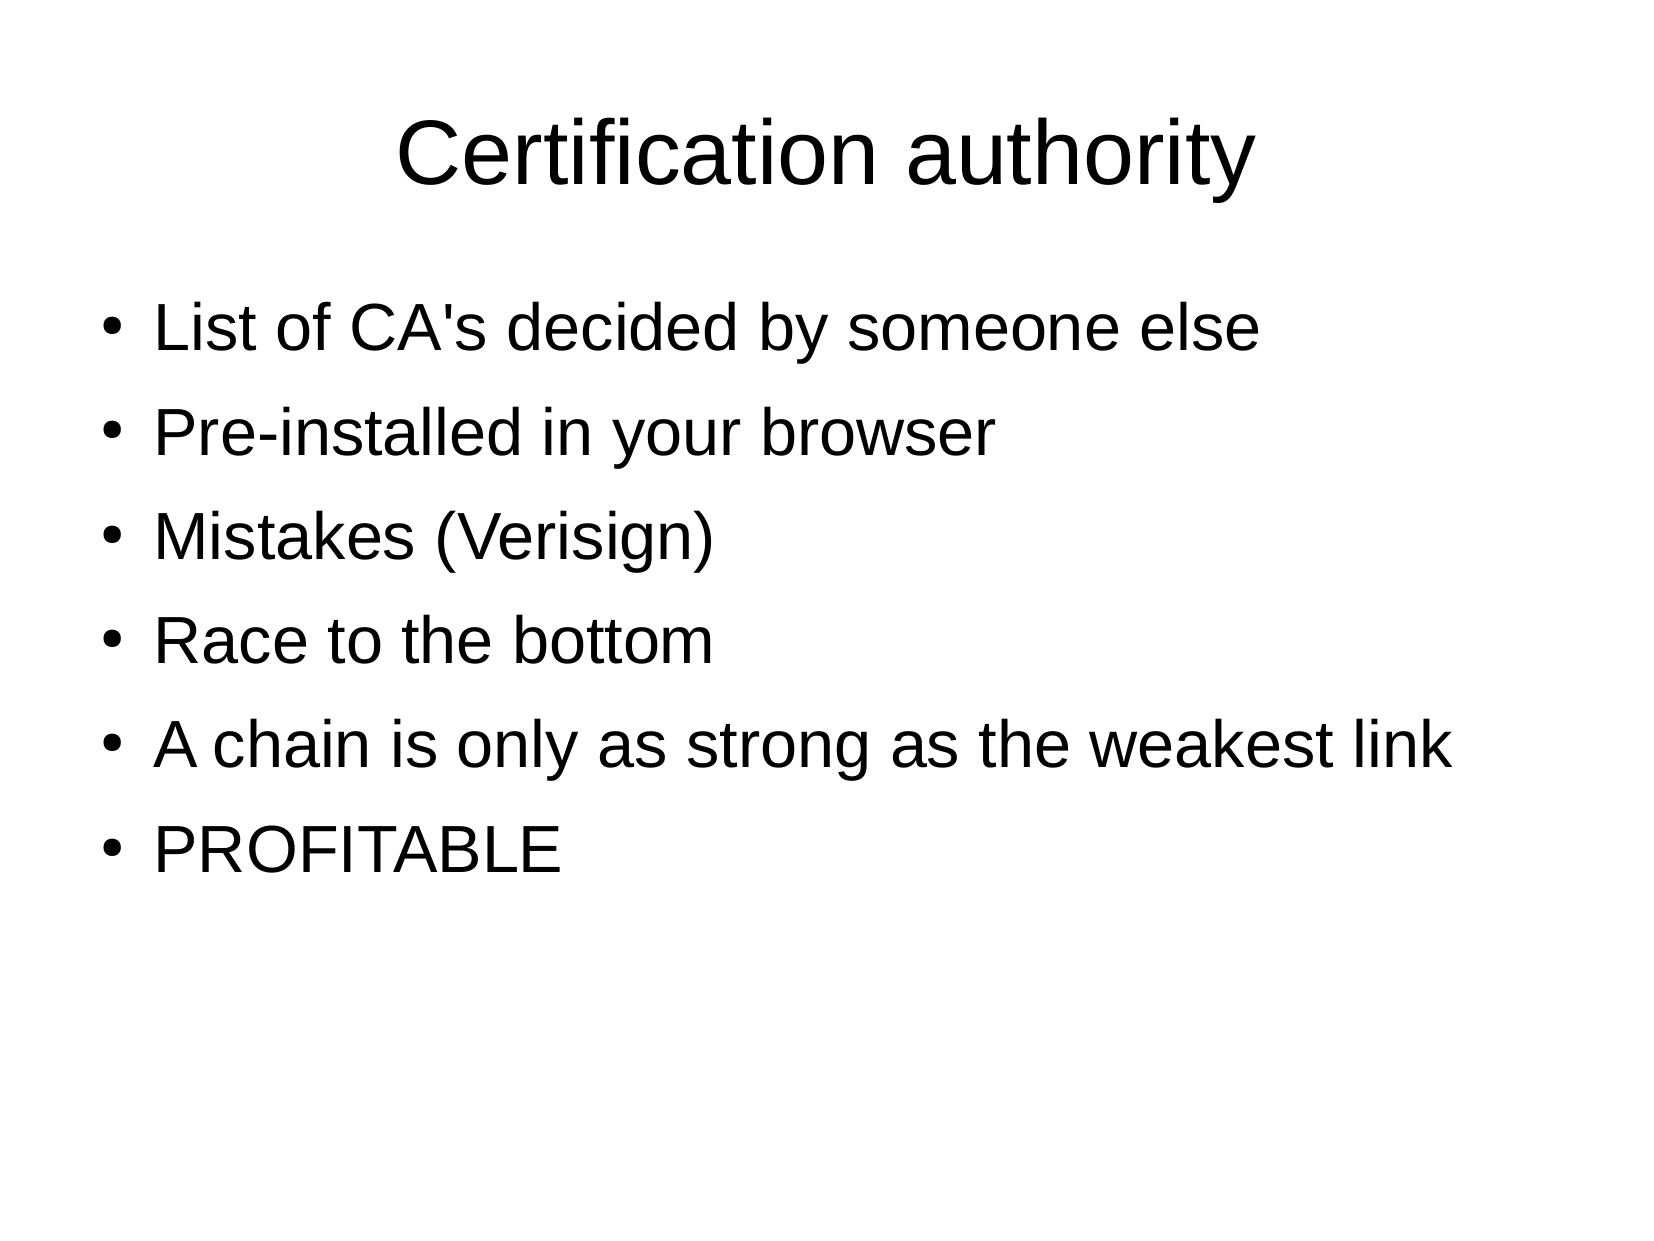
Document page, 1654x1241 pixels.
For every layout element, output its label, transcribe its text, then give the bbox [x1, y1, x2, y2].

title Certification authority [82, 56, 1571, 250]
list List of CA's decided by someone else Pre-installed in your browser Mistakes (Verisign) Race to the bottom A chain is only as strong as the weakest link PROFITABLE [82, 290, 1571, 1109]
